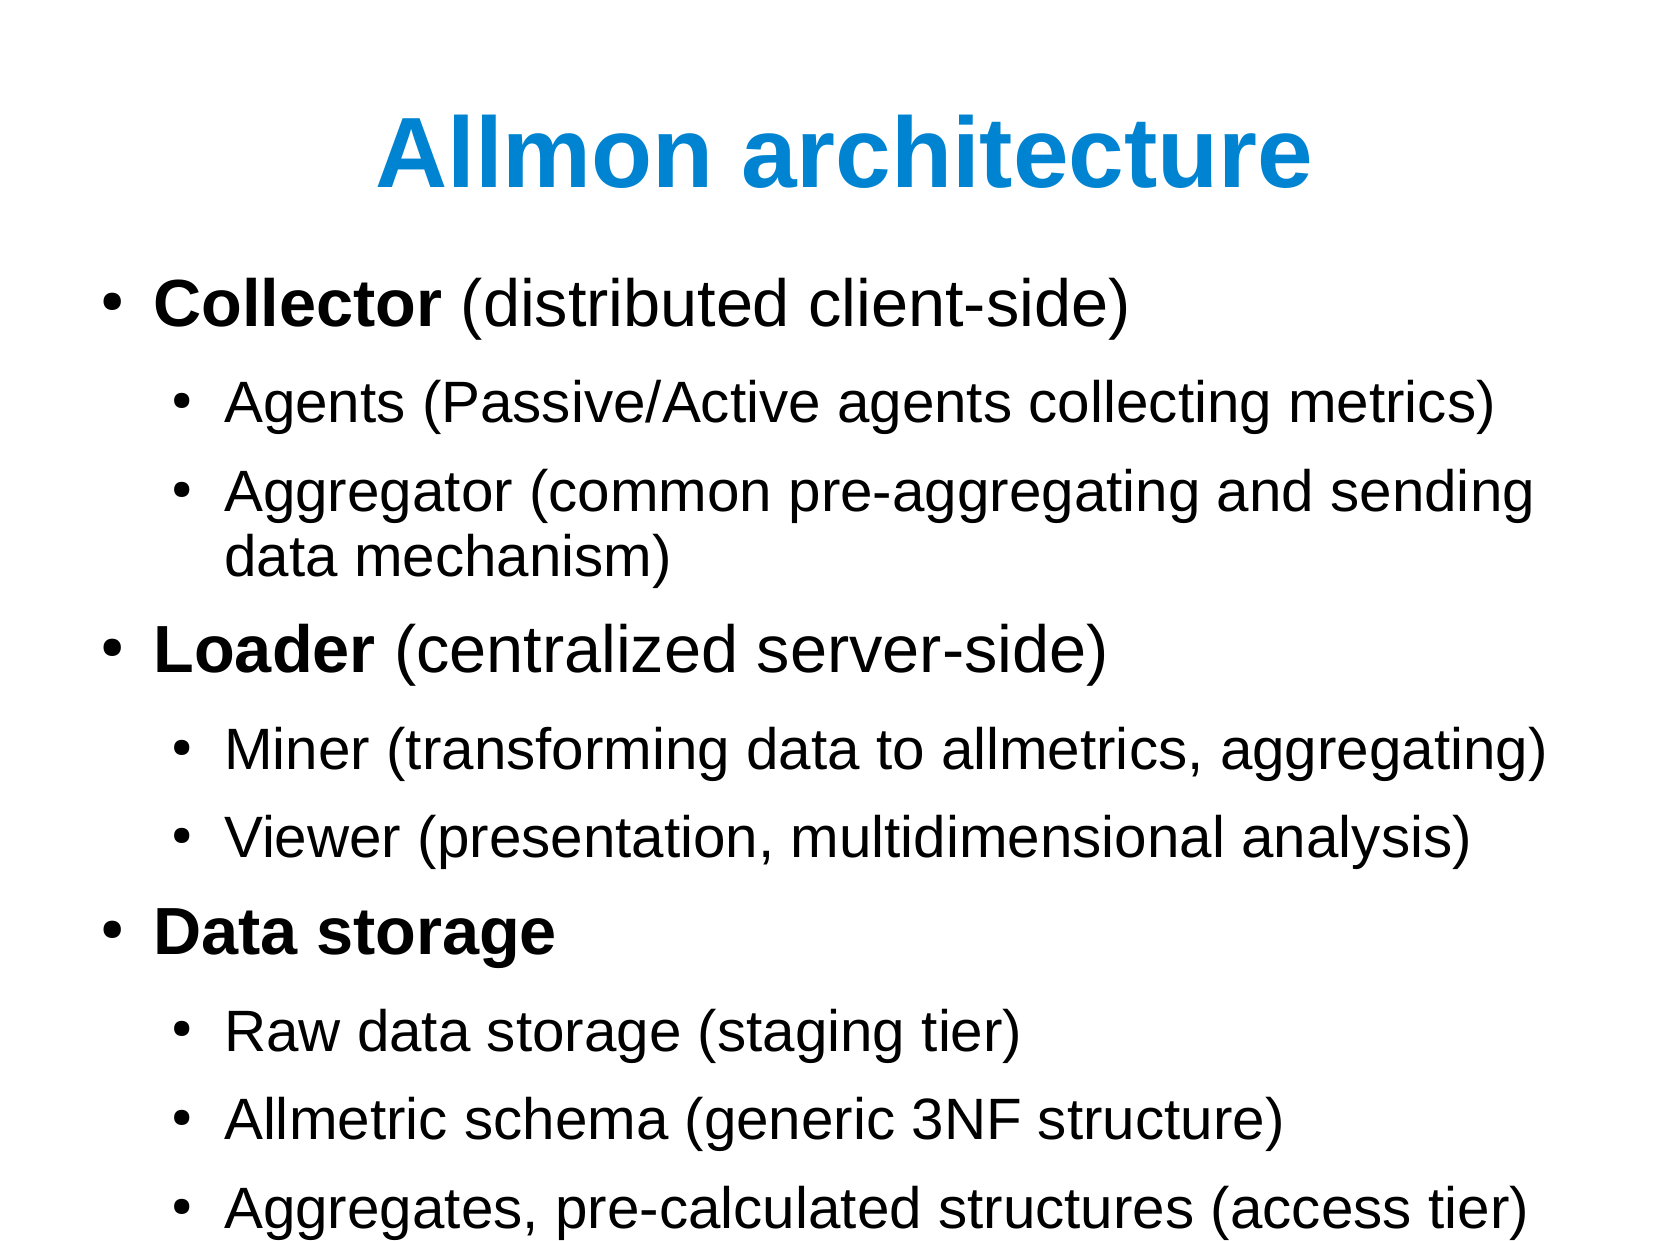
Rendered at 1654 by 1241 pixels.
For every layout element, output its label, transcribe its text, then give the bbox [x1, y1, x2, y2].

list Collector (distributed client-side) Agents (Passive/Active agents collecting metrics) Aggregator (common pre-aggregating and sending data mechanism) Loader (centralized server-side) Miner (transforming data to allmetrics, aggregating) Viewer (presentation, multidimensional analysis) Data storage Raw data storage (staging tier) Allmetric schema (generic 3NF structure) Aggregates, pre-calculated structures (access tier) [82, 265, 1625, 1241]
title Allmon architecture [82, 49, 1571, 257]
